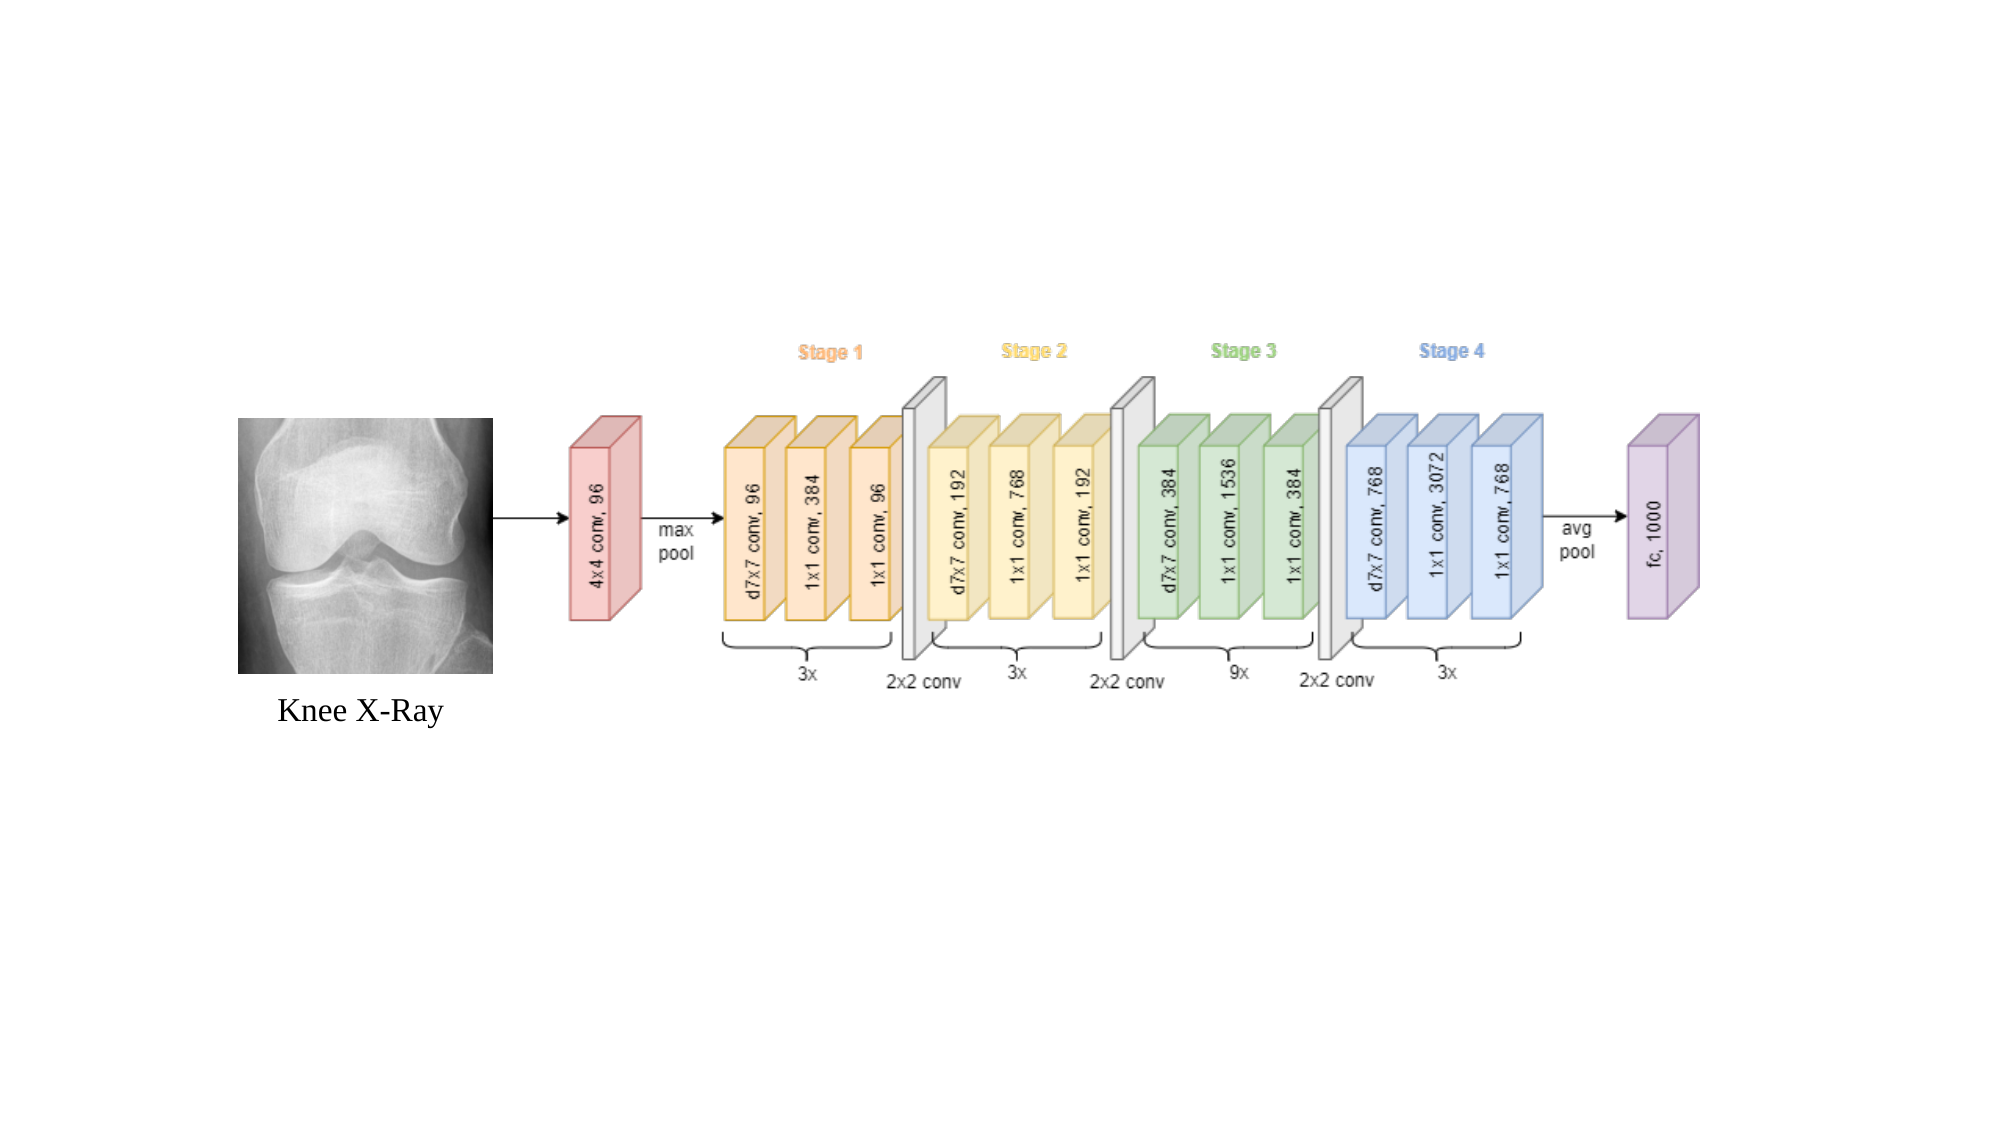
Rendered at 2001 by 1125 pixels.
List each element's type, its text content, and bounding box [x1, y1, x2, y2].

text_box Knee X-Ray [262, 680, 470, 737]
picture [238, 328, 1700, 709]
